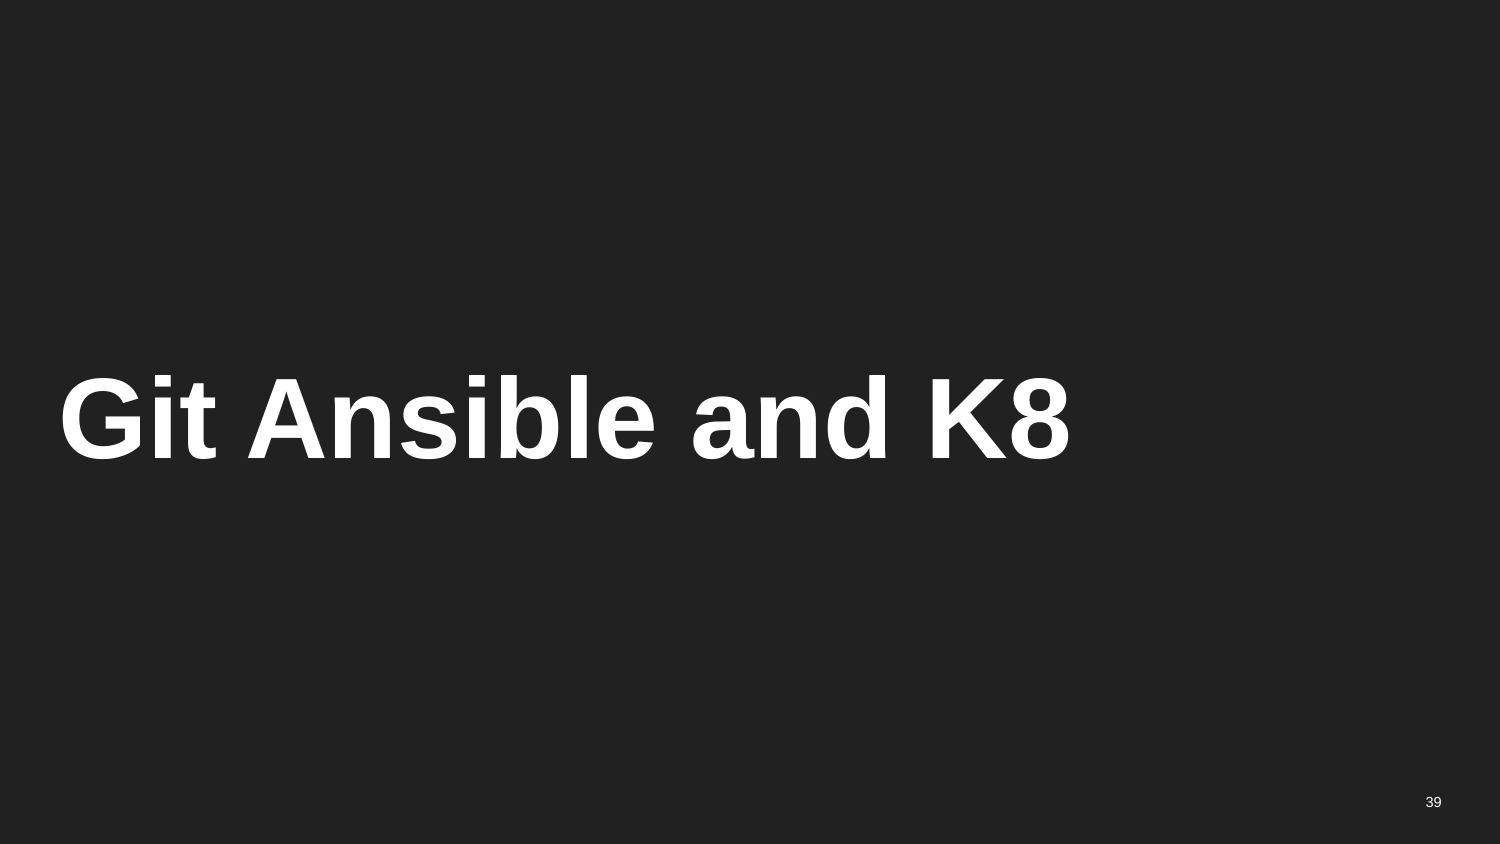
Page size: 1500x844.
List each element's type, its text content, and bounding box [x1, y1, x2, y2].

slide_number 1 [1392, 793, 1442, 815]
title Git Ansible and K8 [59, 140, 1442, 704]
